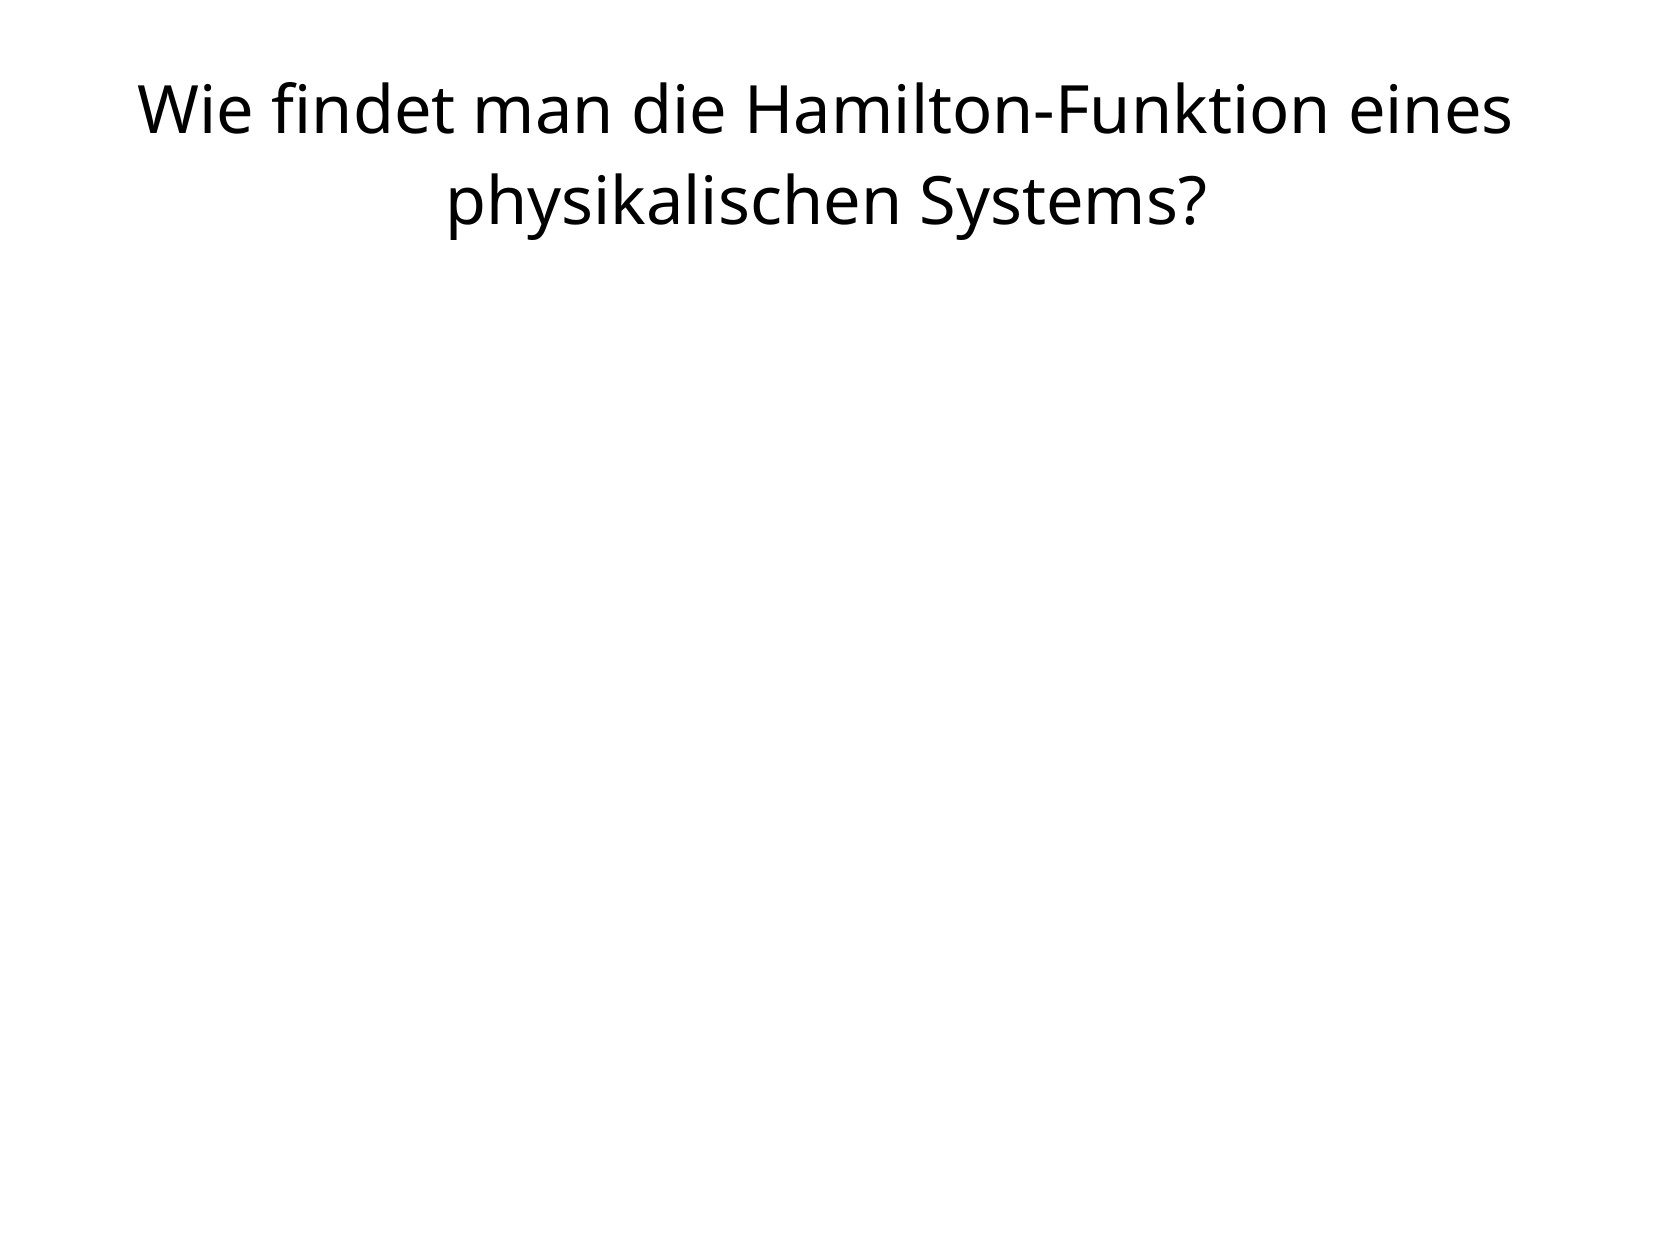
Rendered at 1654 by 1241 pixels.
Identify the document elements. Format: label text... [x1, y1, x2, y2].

title Wie findet man die Hamilton-Funktion eines physikalischen Systems? [82, 49, 1571, 257]
